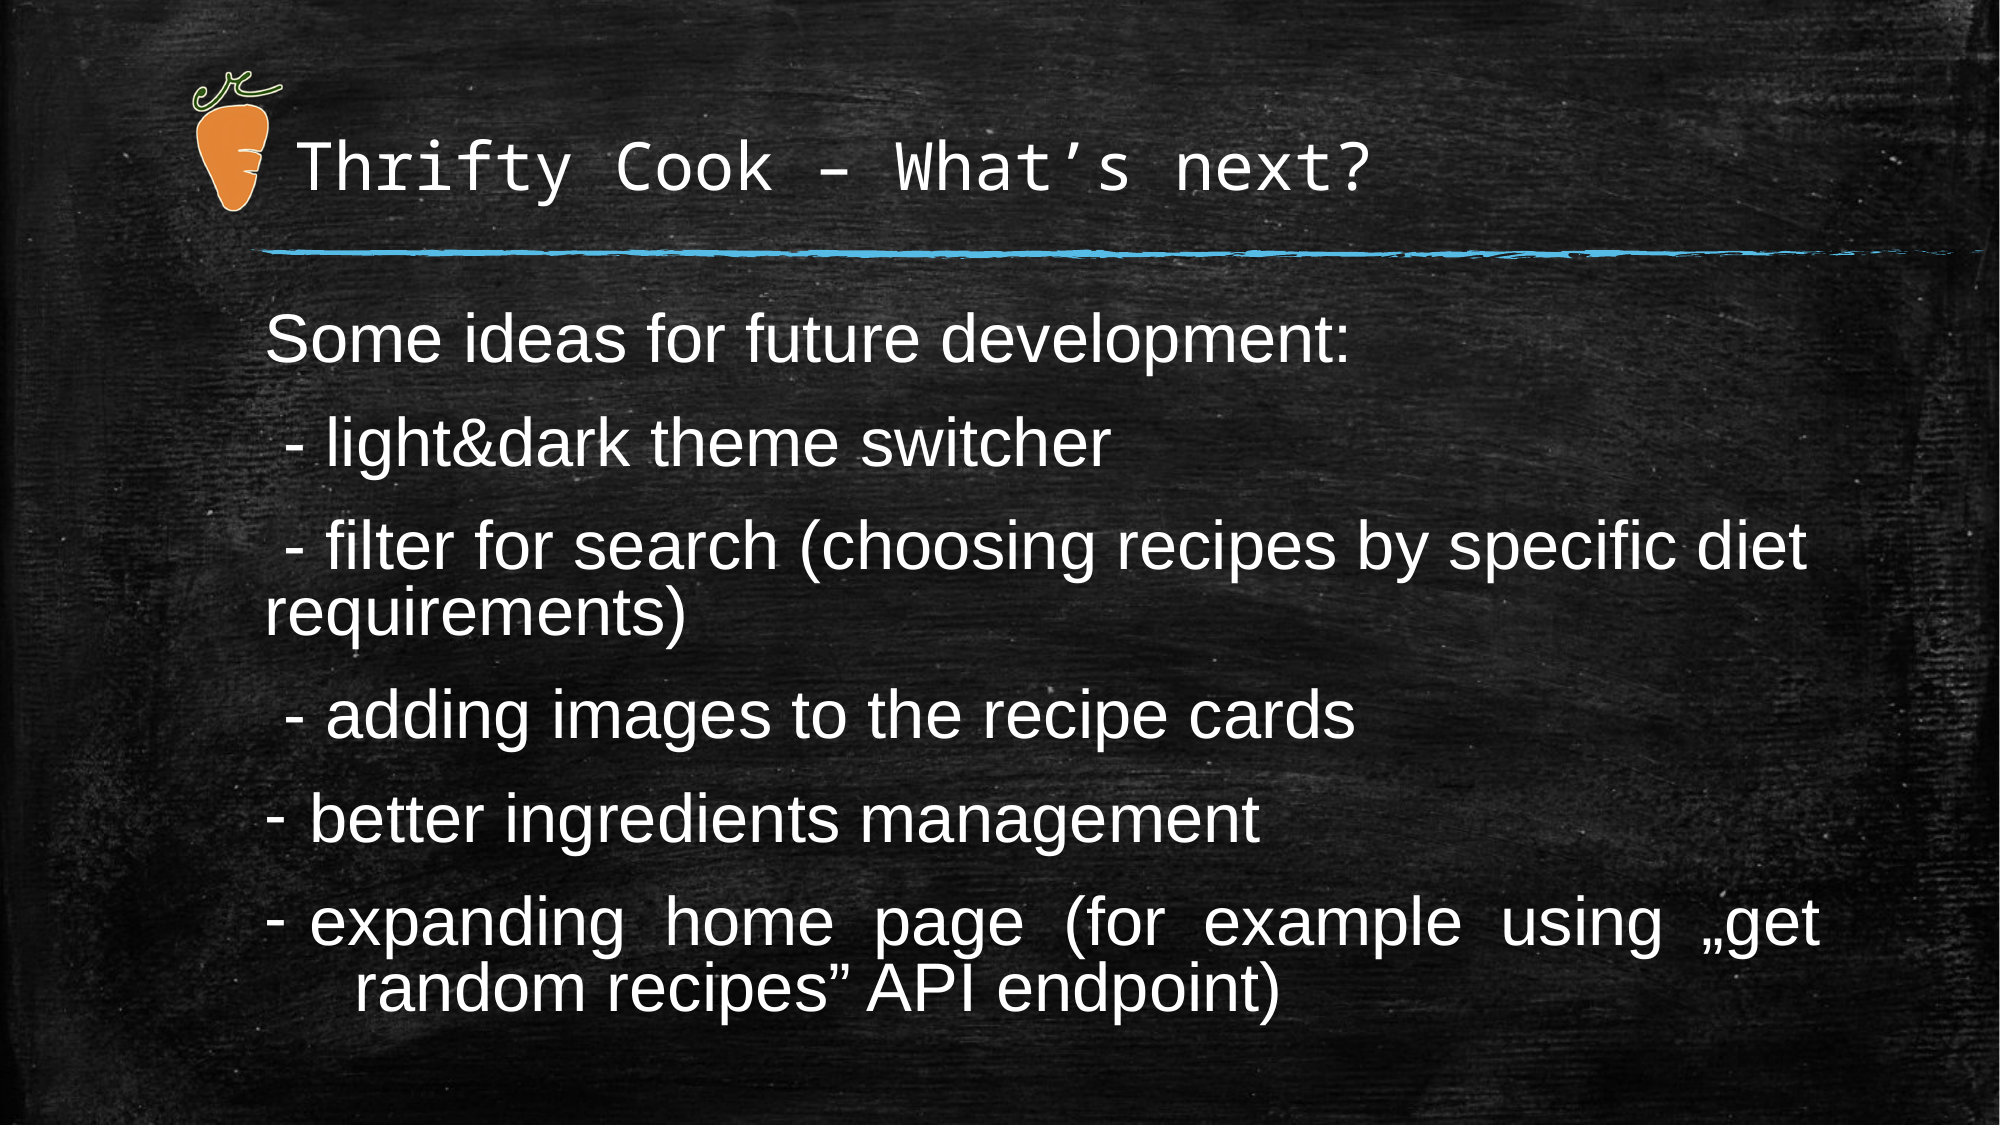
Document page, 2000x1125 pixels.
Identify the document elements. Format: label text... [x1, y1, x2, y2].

list Some ideas for future development: - light&dark theme switcher - filter for search (choosing recipes by specific diet requirements) - adding images to the recipe cards better ingredients management expanding home page (for example using „get random recipes” API endpoint) [249, 302, 1898, 1081]
picture [166, 69, 309, 213]
title Thrifty Cook – What’s next? [279, 45, 1750, 213]
